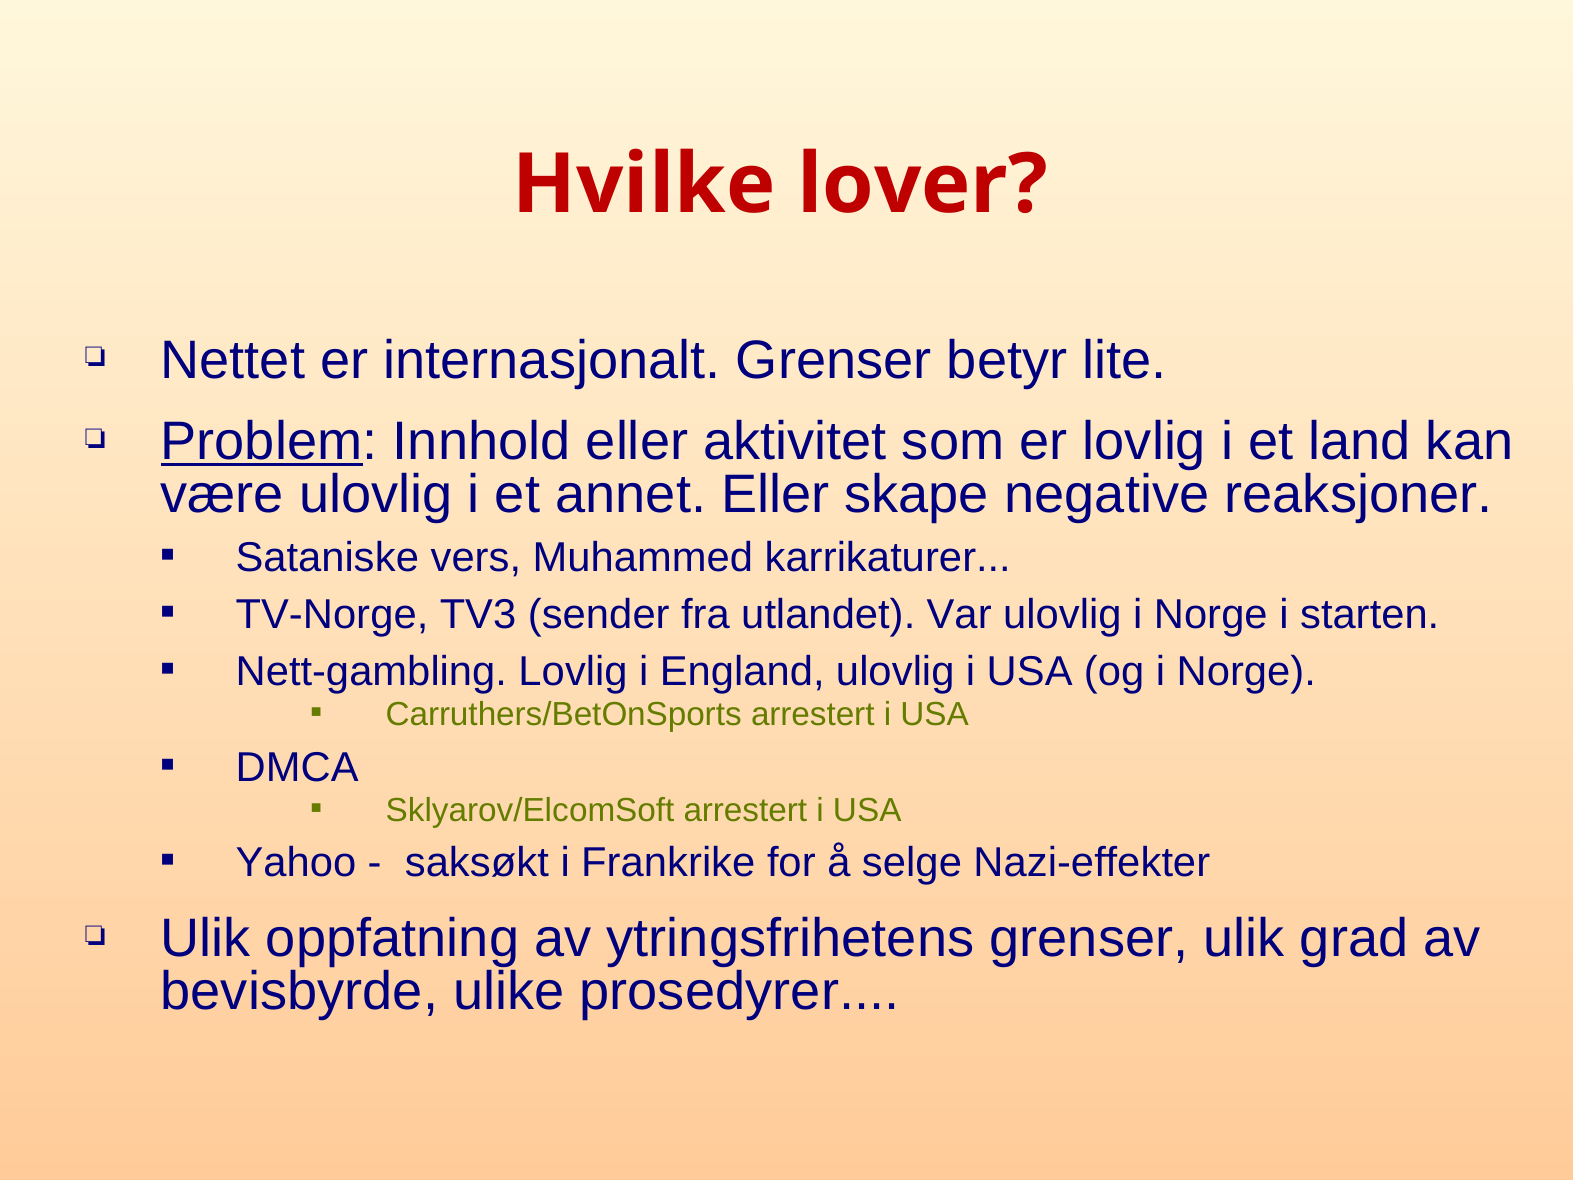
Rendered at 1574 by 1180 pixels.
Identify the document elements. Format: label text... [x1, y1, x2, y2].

title Hvilke lover? [39, 54, 1543, 309]
list Nettet er internasjonalt. Grenser betyr lite. Problem: Innhold eller aktivitet som er lovlig i et land kan være ulovlig i et annet. Eller skape negative reaksjoner. Sataniske vers, Muhammed karrikaturer... TV-Norge, TV3 (sender fra utlandet). Var ulovlig i Norge i starten. Nett-gambling. Lovlig i England, ulovlig i USA (og i Norge). Carruthers/BetOnSports arrestert i USA DMCA Sklyarov/ElcomSoft arrestert i USA Yahoo - saksøkt i Frankrike for å selge Nazi-effekter Ulik oppfatning av ytringsfrihetens grenser, ulik grad av bevisbyrde, ulike prosedyrer.... [85, 336, 1539, 1170]
